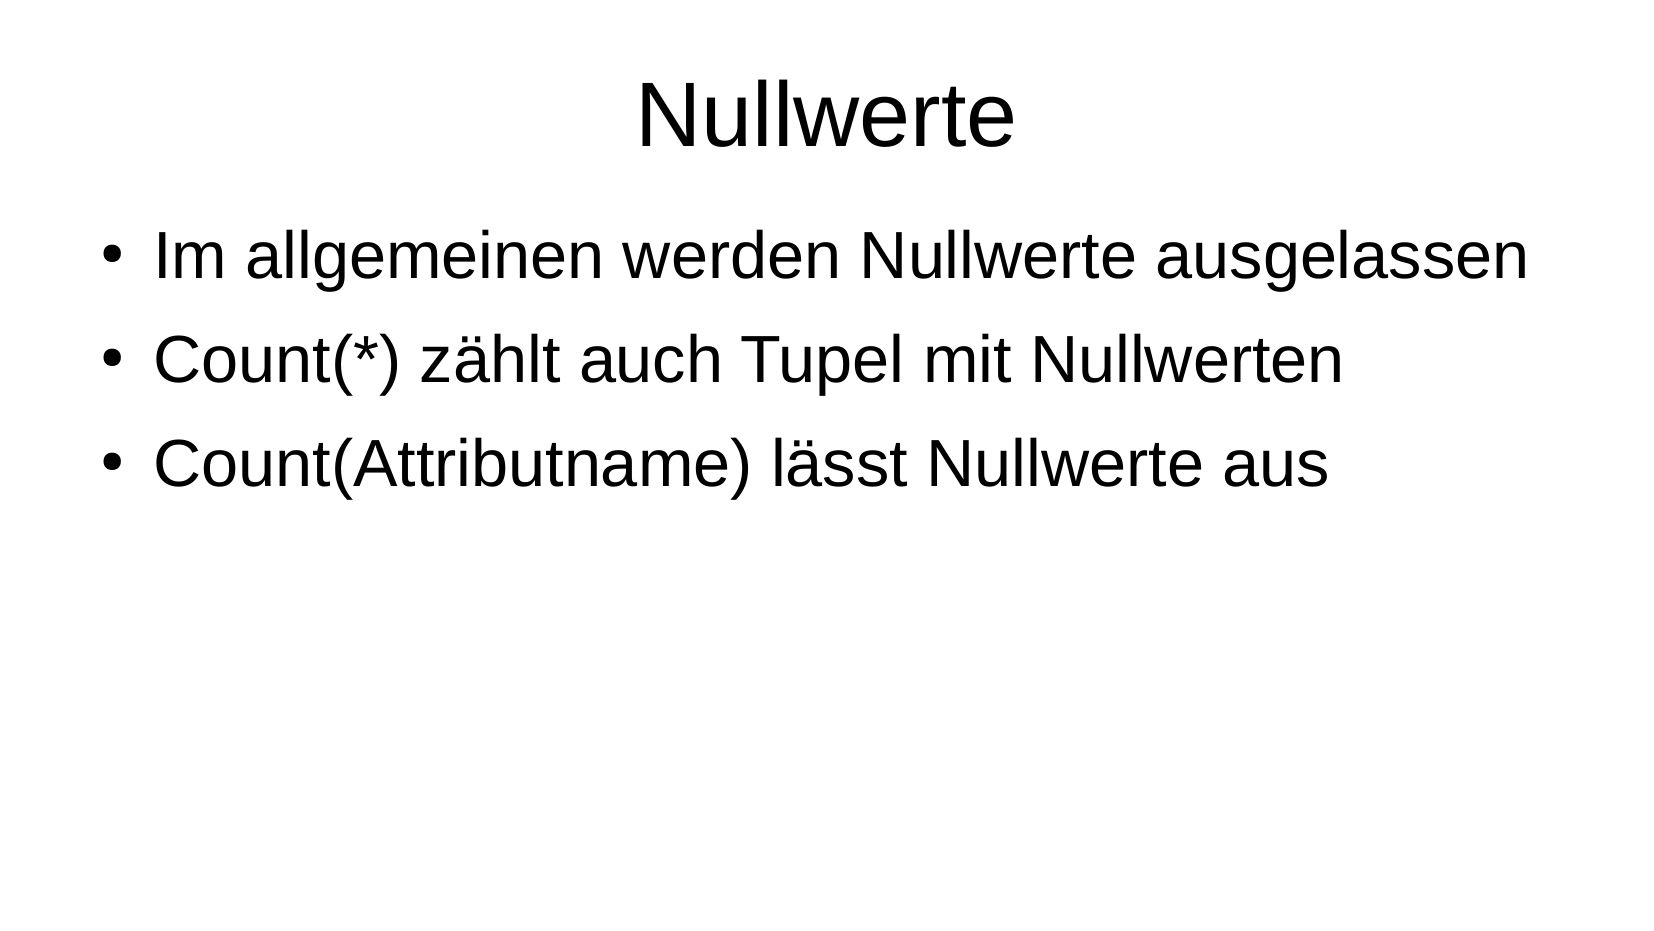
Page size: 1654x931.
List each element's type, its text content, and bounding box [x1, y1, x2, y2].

list Im allgemeinen werden Nullwerte ausgelassen Count(*) zählt auch Tupel mit Nullwerten Count(Attributname) lässt Nullwerte aus [82, 217, 1571, 758]
title Nullwerte [82, 37, 1571, 193]
